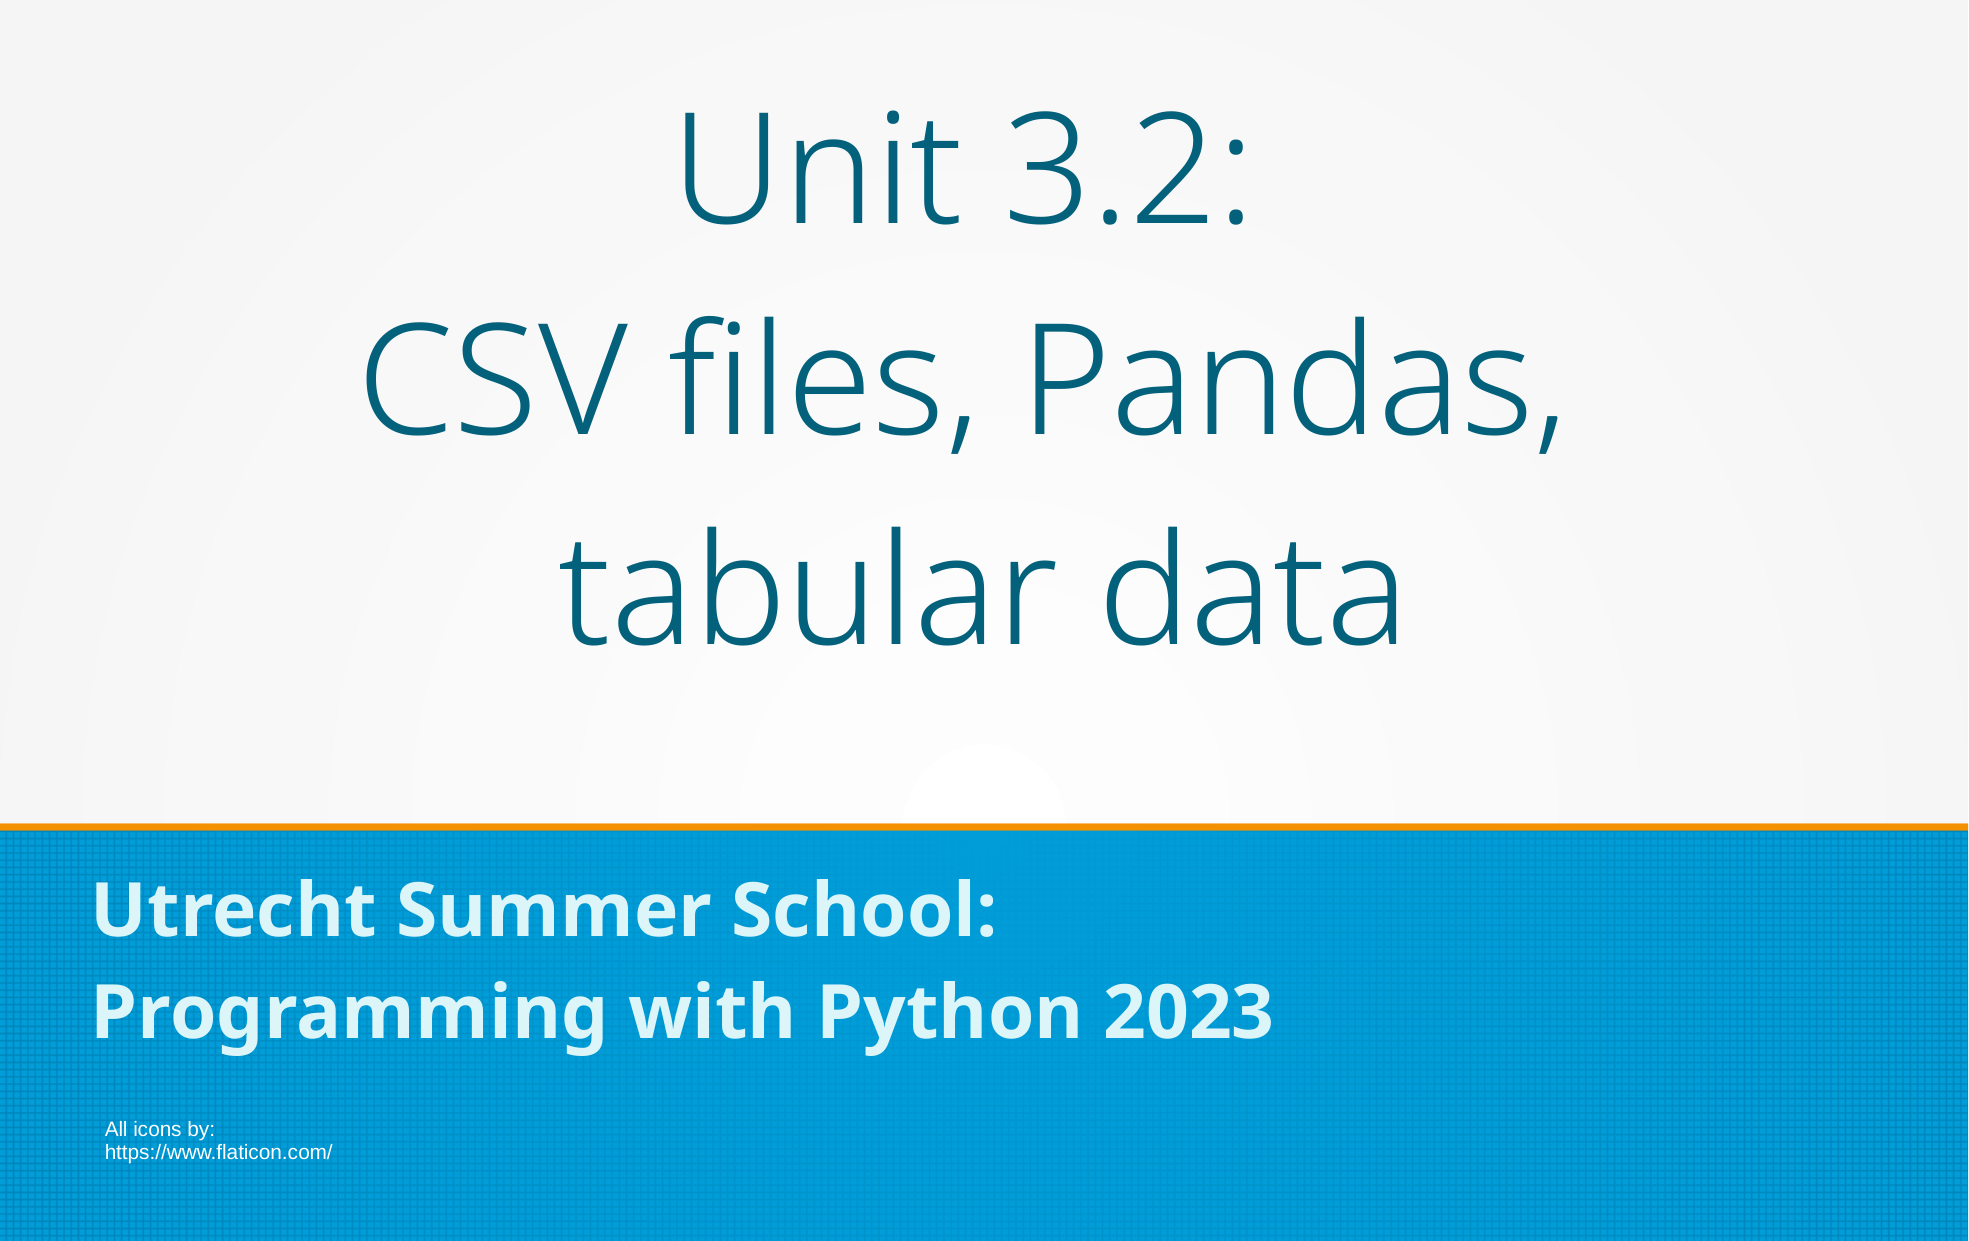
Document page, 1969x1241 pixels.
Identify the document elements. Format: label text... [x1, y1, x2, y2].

text_box Utrecht Summer School: Programming with Python 2023 [90, 855, 1436, 1063]
title Unit 3.2: CSV files, Pandas, tabular data [98, 49, 1870, 691]
text_box All icons by: https://www.flaticon.com/ [90, 1110, 348, 1172]
picture [0, 0, 1969, 830]
